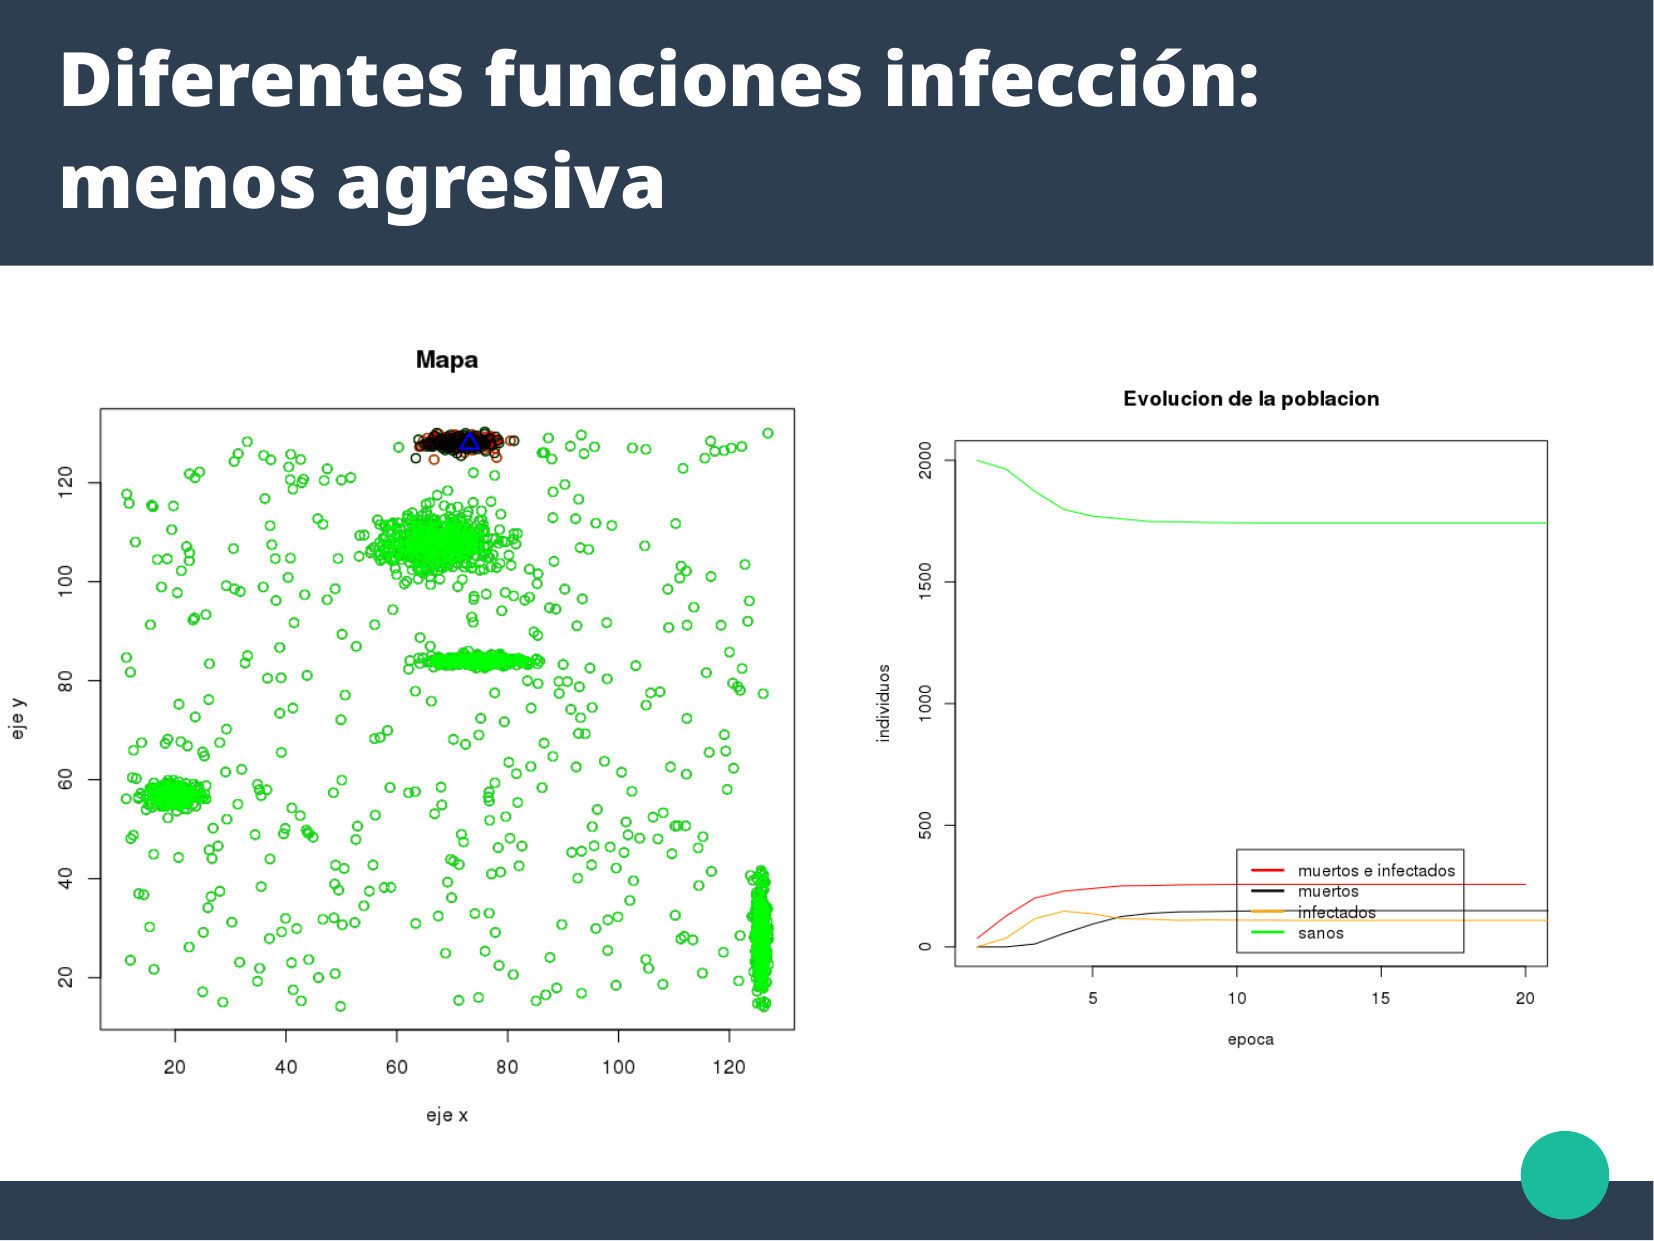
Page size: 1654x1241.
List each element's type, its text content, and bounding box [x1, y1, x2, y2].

picture [3, 319, 839, 1134]
picture [874, 366, 1579, 1064]
title Diferentes funciones infección: menos agresiva [59, 40, 1595, 216]
